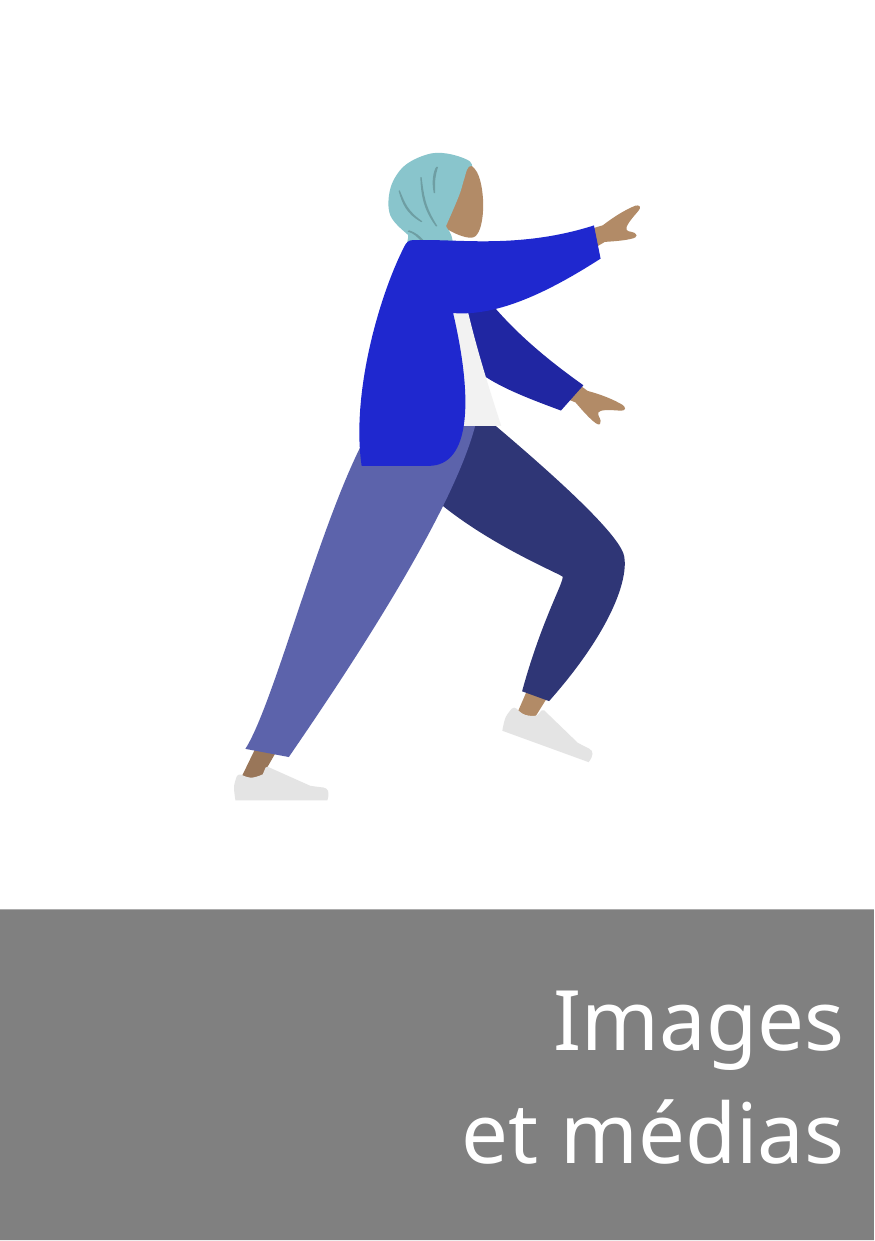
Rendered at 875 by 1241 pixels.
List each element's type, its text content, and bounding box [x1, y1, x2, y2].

picture [139, 77, 735, 830]
title Images et médias [29, 933, 845, 1217]
